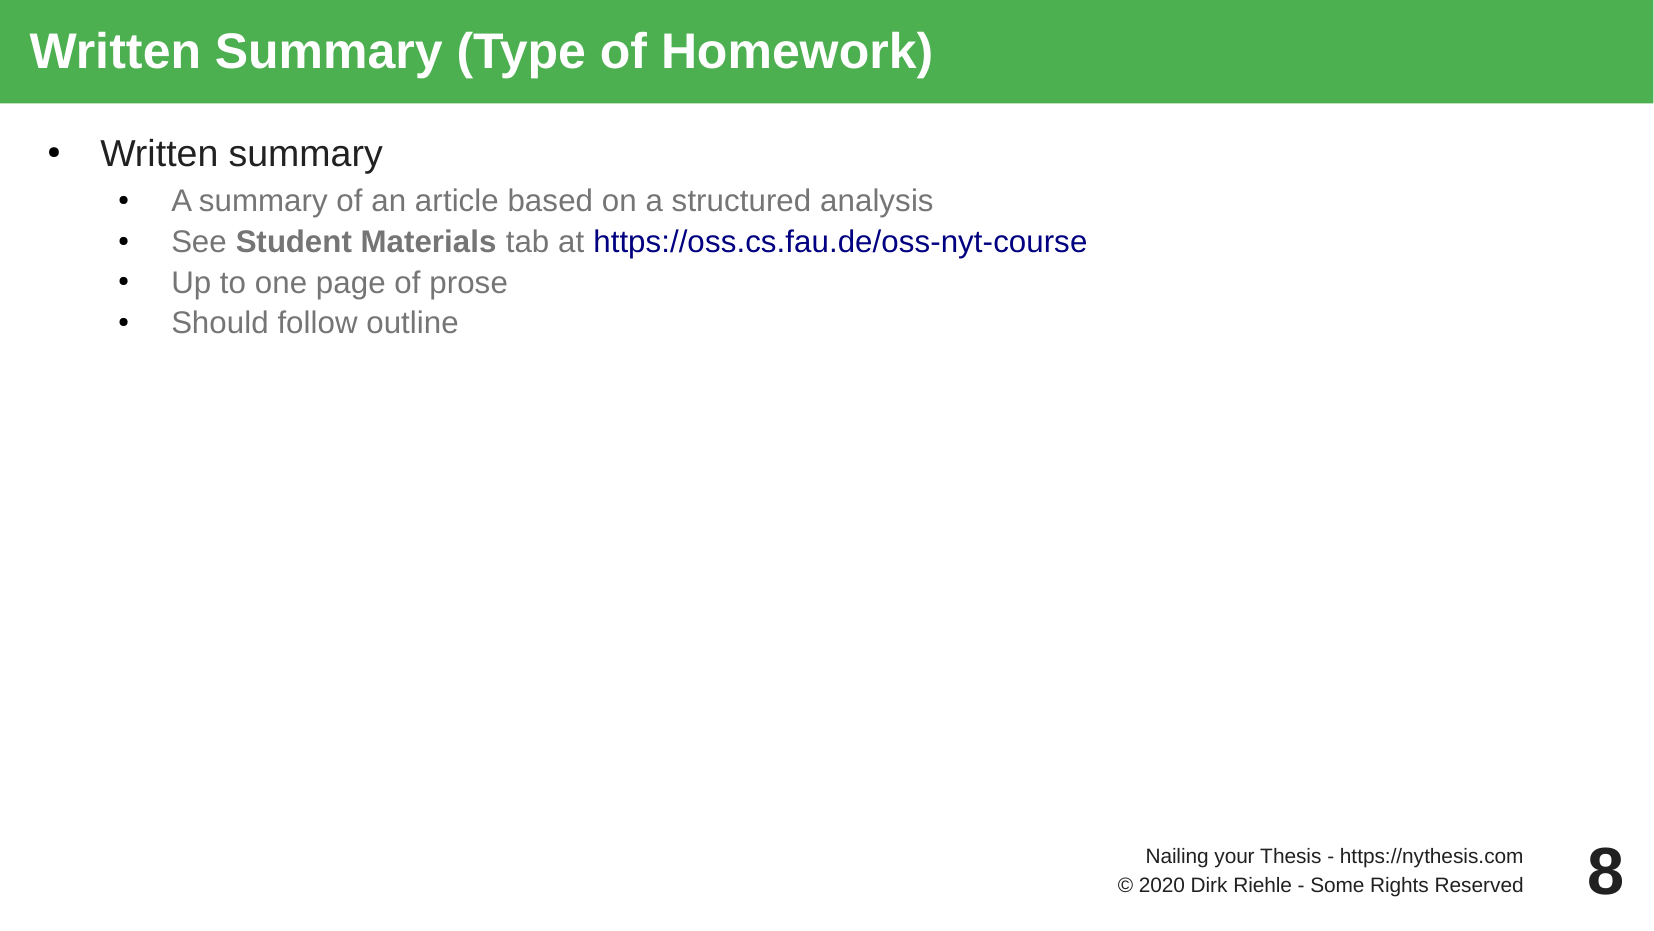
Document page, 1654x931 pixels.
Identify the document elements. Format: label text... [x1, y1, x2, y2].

title Written Summary (Type of Homework) [0, 0, 1654, 104]
list Written summary A summary of an article based on a structured analysis See Student Materials tab at https://oss.cs.fau.de/oss-nyt-course Up to one page of prose Should follow outline [29, 132, 1625, 813]
